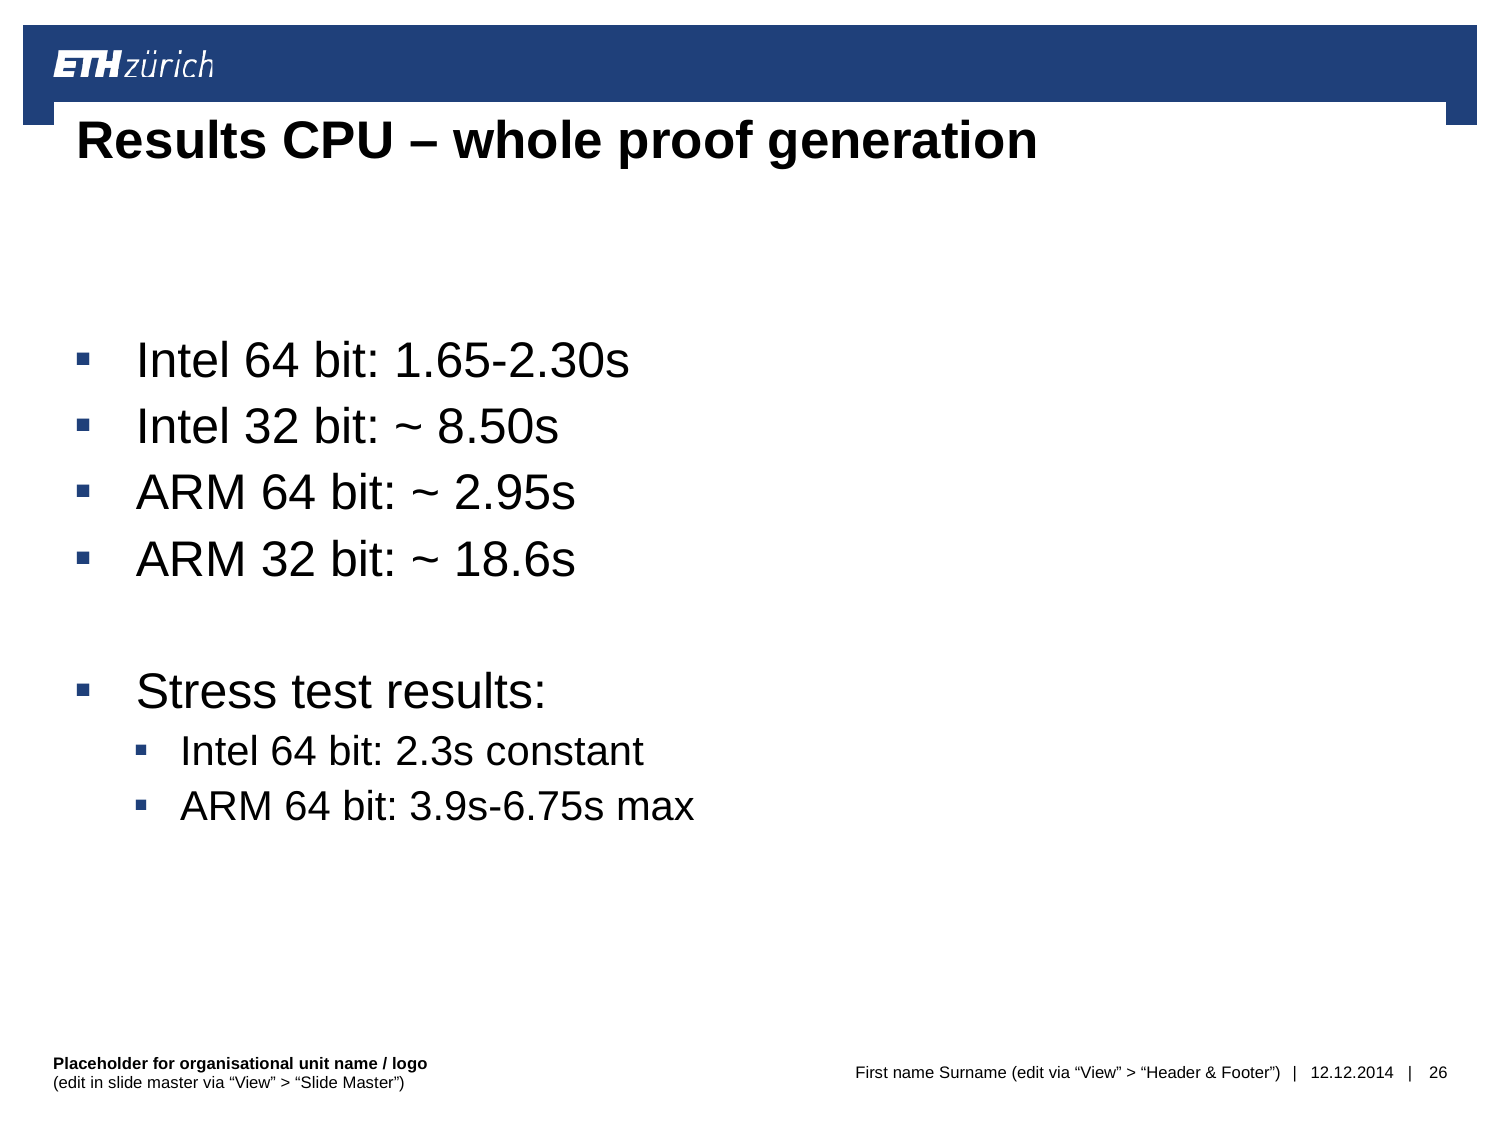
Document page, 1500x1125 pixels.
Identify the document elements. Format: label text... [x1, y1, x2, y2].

list Intel 64 bit: 1.65-2.30s Intel 32 bit: ~ 8.50s ARM 64 bit: ~ 2.95s ARM 32 bit: ~ 18.6s Stress test results: Intel 64 bit: 2.3s constant ARM 64 bit: 3.9s-6.75s max [53, 331, 1447, 1023]
title Results CPU – whole proof generation [53, 101, 1447, 262]
